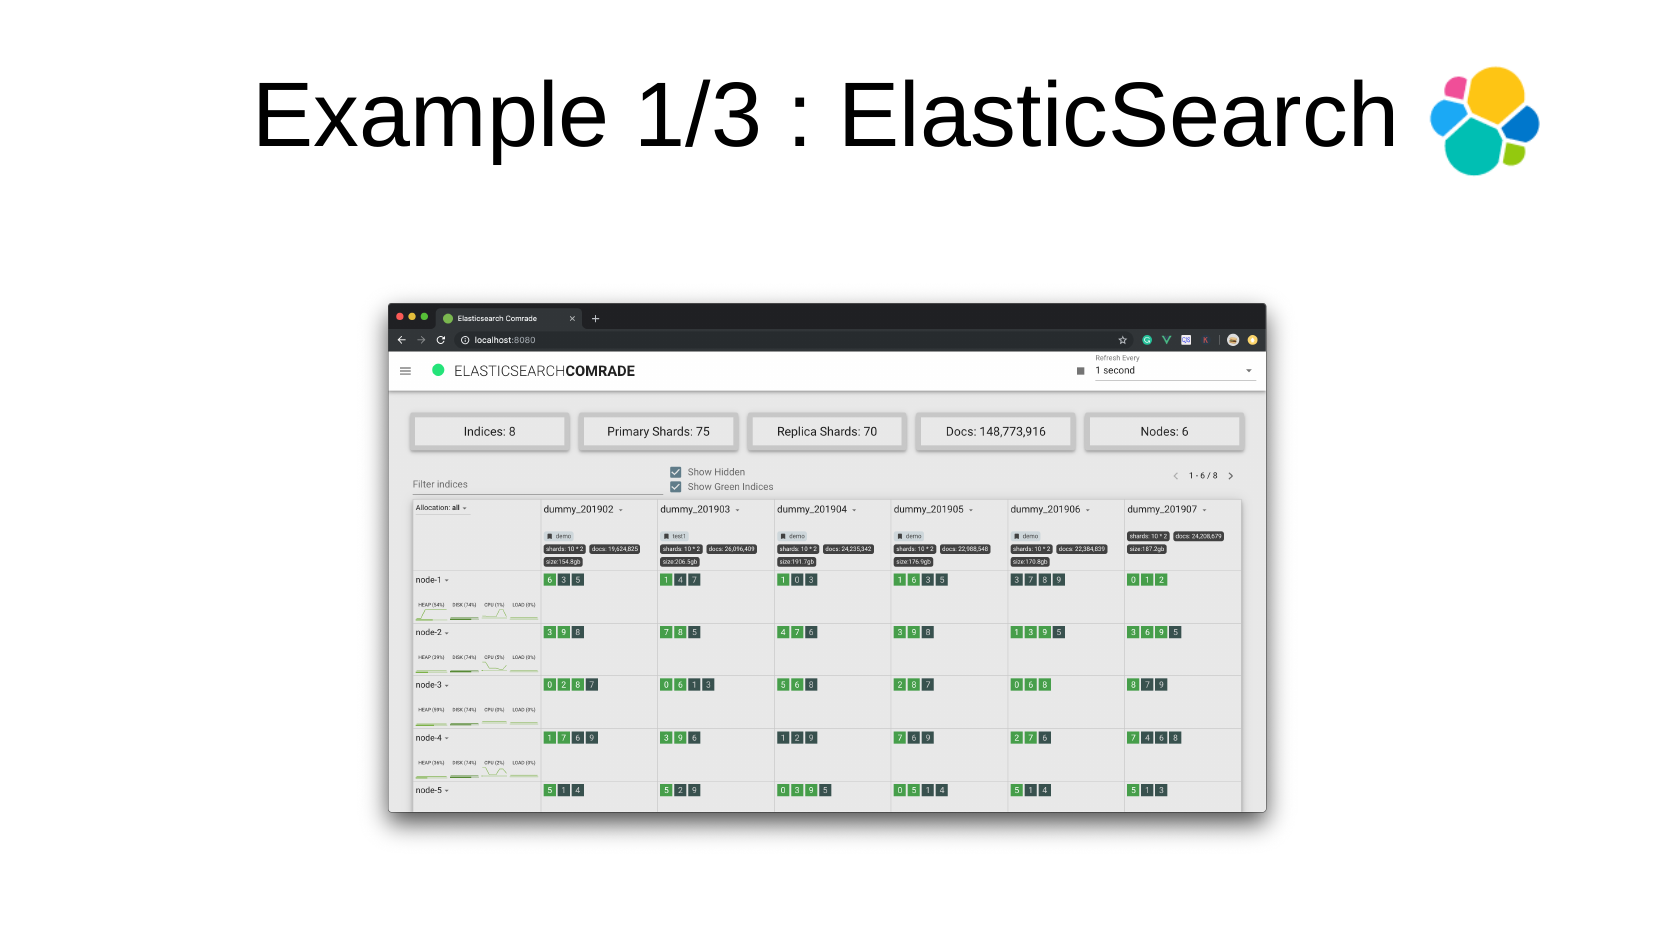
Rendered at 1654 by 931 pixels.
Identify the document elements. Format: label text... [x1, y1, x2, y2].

picture [1341, 36, 1629, 207]
picture [354, 280, 1300, 857]
title Example 1/3 : ElasticSearch [82, 37, 1571, 193]
